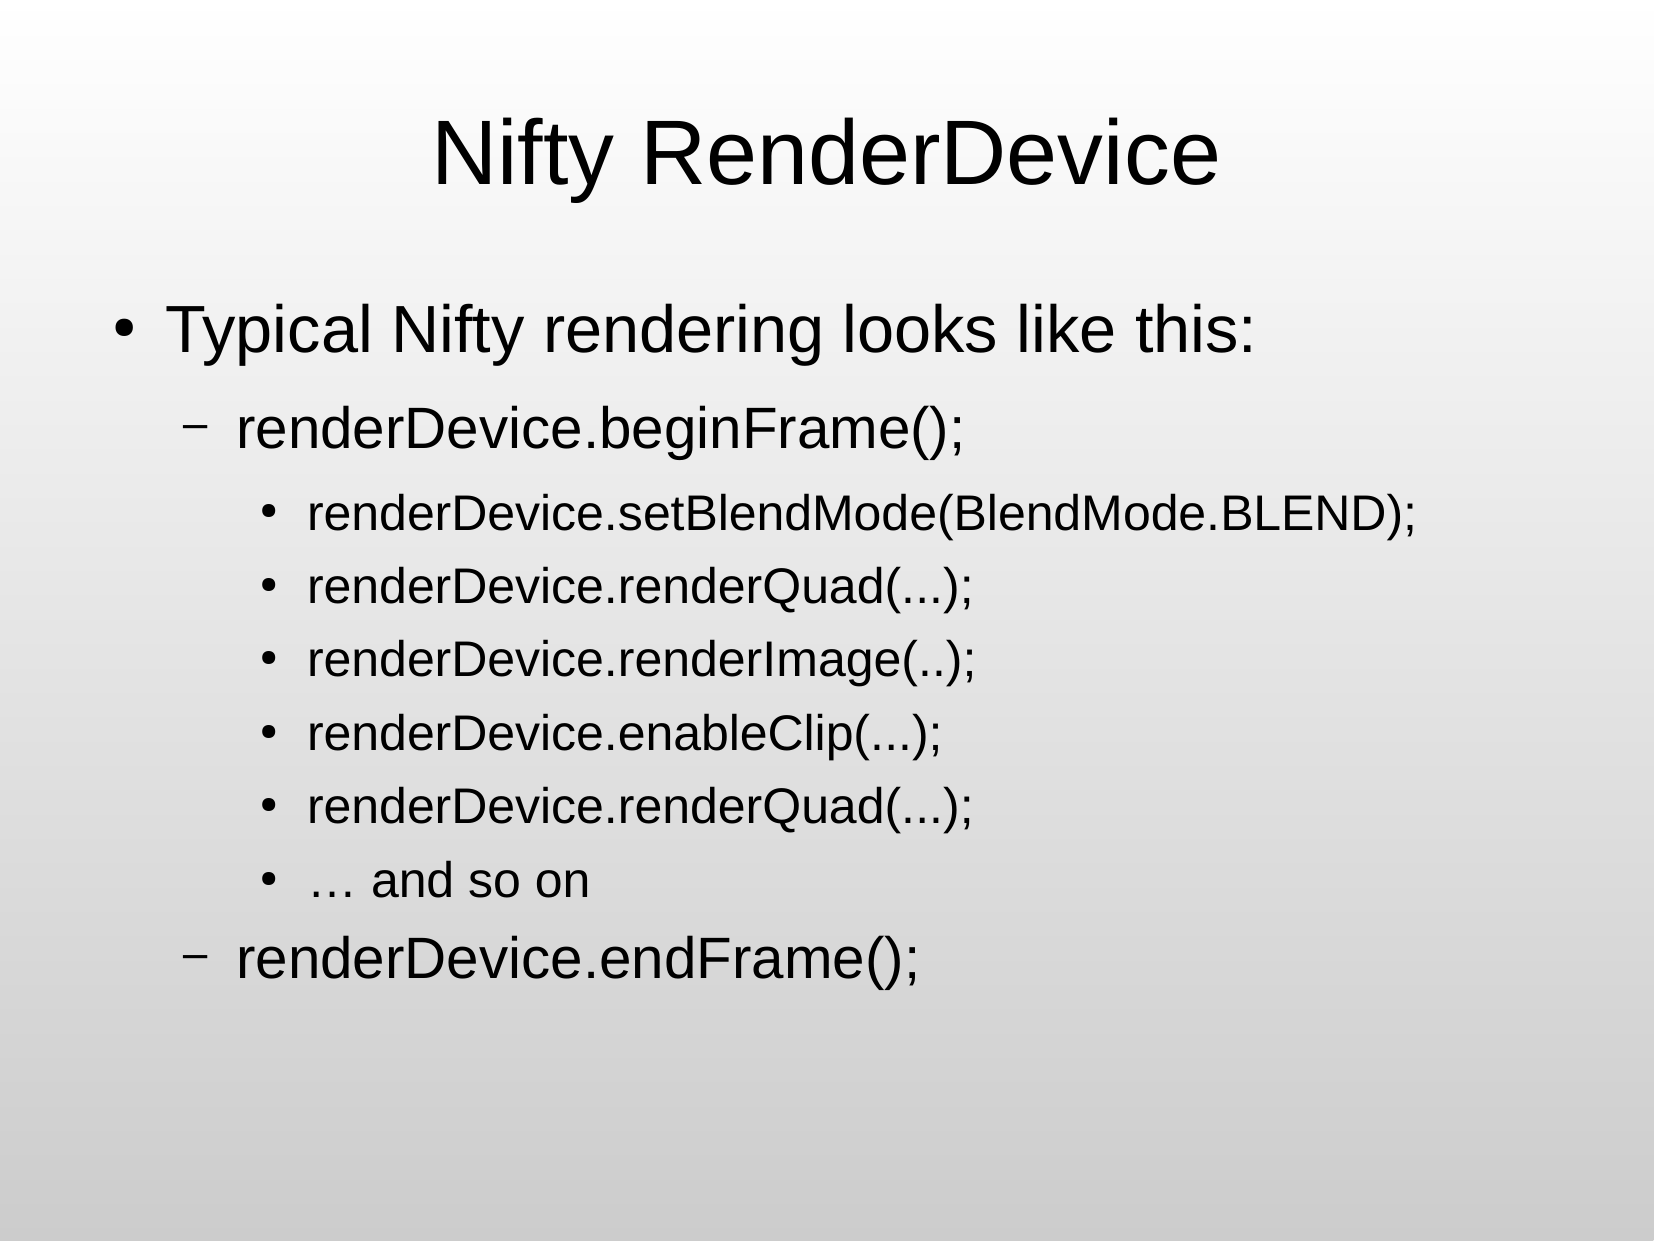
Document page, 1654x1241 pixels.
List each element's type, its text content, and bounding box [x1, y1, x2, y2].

list Typical Nifty rendering looks like this: renderDevice.beginFrame(); renderDevice.setBlendMode(BlendMode.BLEND); renderDevice.renderQuad(...); renderDevice.renderImage(..); renderDevice.enableClip(...); renderDevice.renderQuad(...); … and so on renderDevice.endFrame(); [94, 291, 1583, 1111]
title Nifty RenderDevice [82, 49, 1571, 257]
